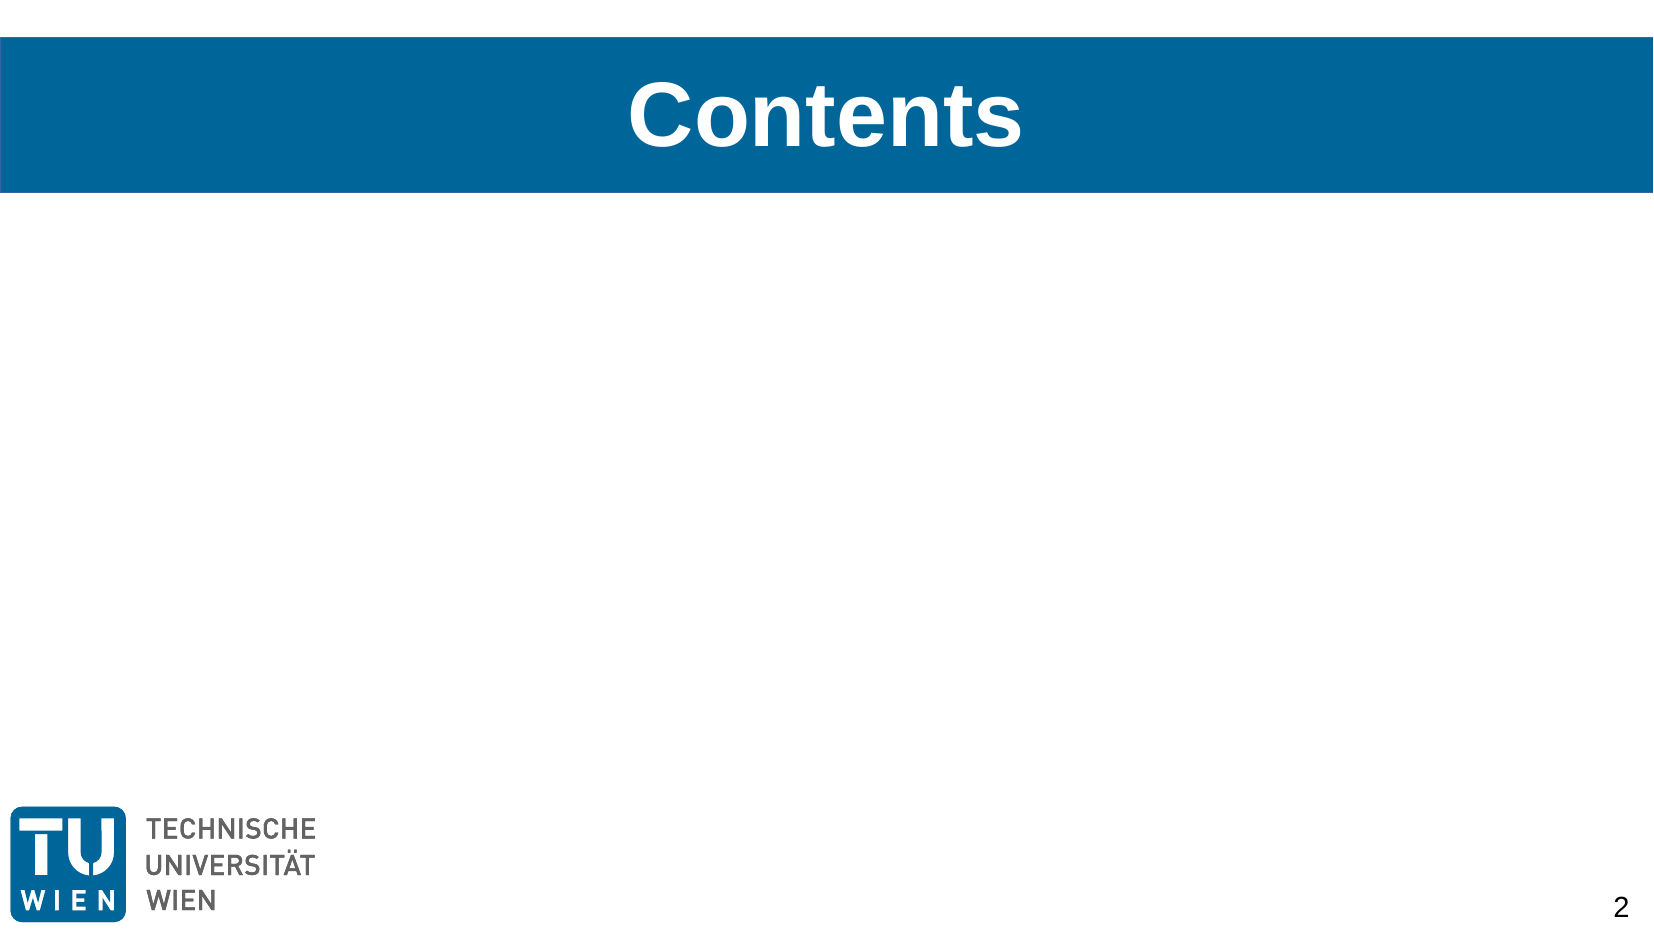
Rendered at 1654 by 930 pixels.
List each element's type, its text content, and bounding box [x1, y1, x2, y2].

title Contents [0, 37, 1653, 193]
